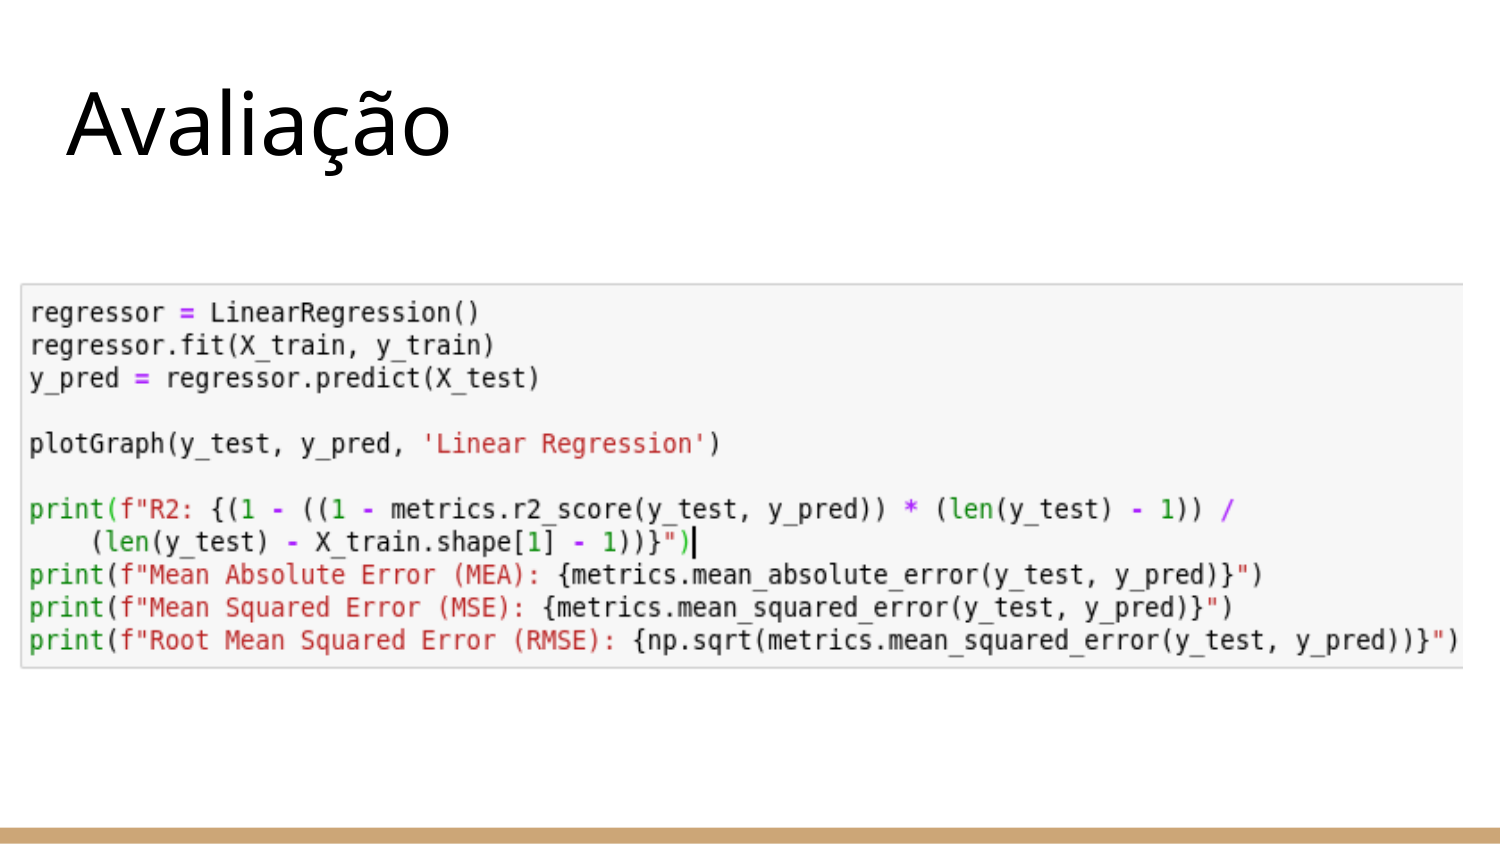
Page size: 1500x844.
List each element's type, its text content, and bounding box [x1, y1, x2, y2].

picture [17, 276, 1463, 676]
title Avaliação [51, 51, 1449, 189]
